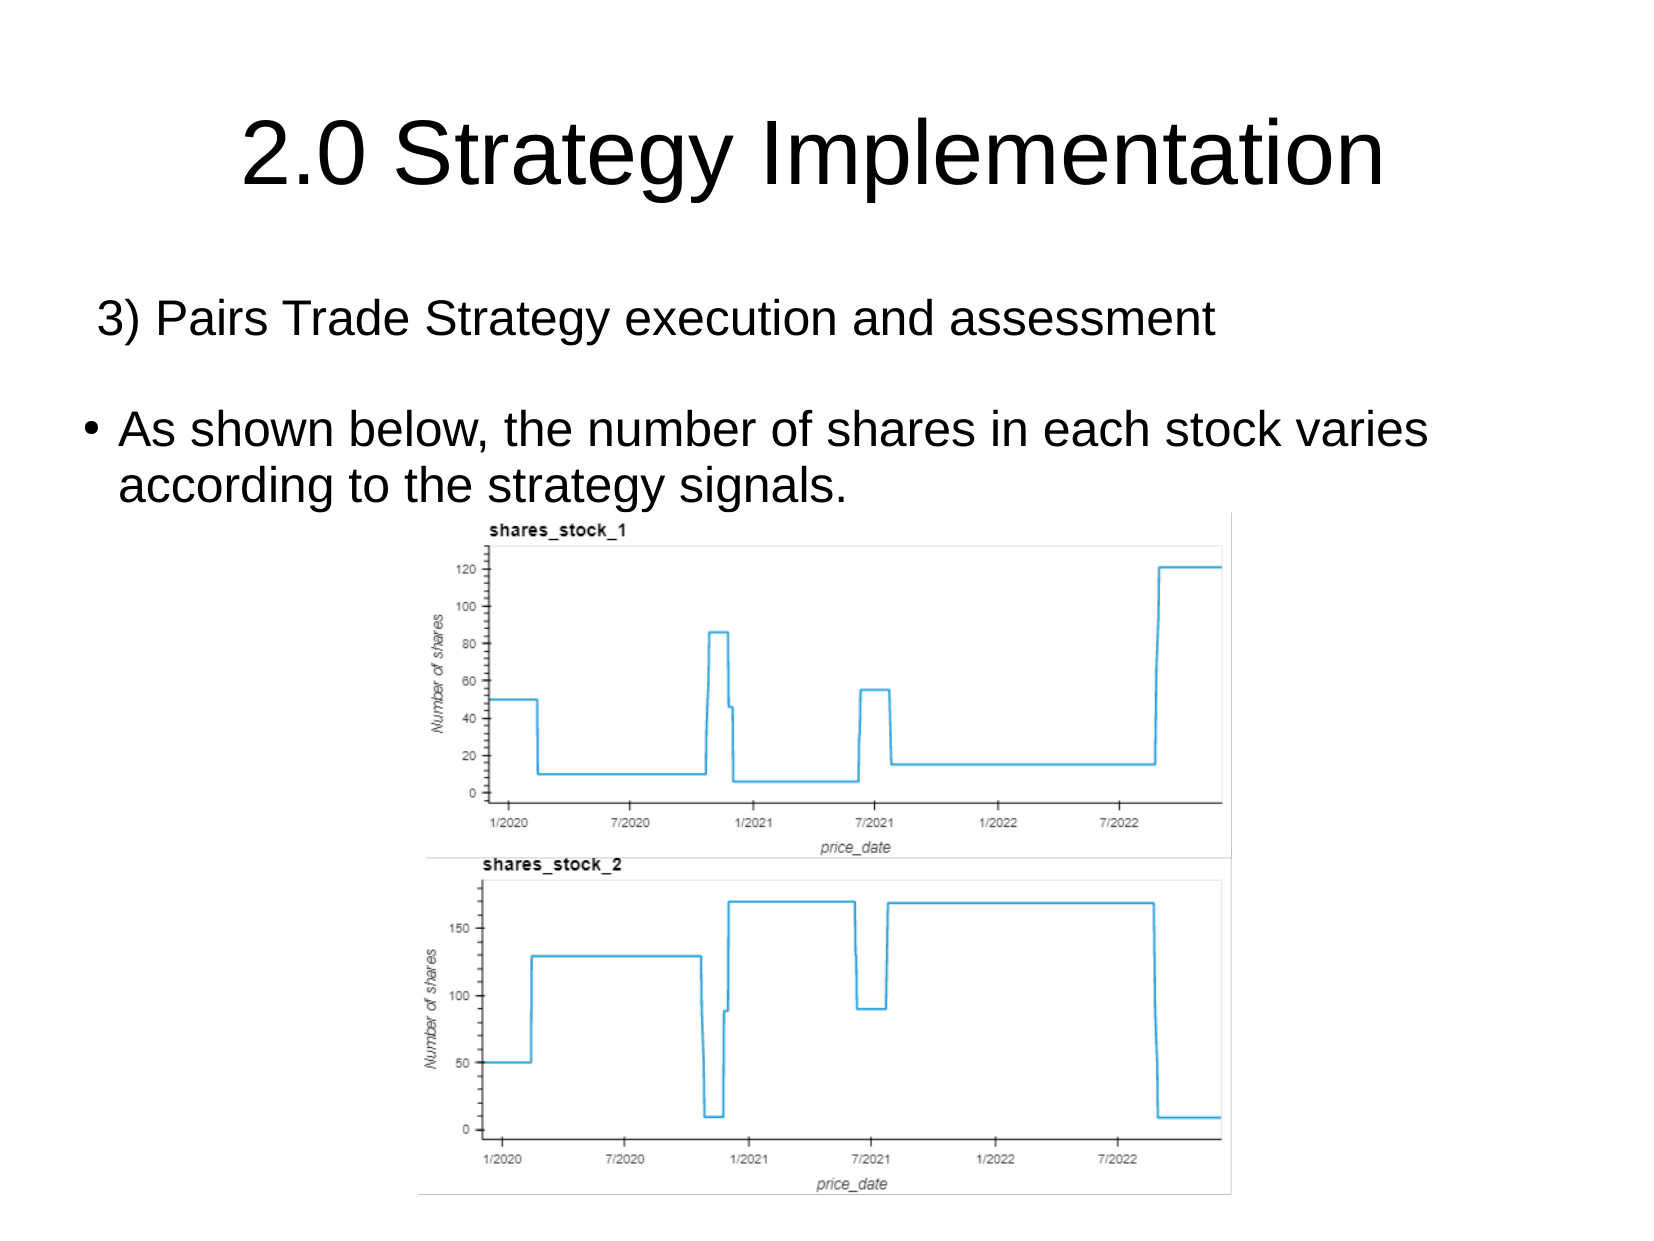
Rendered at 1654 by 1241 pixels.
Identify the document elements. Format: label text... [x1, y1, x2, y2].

picture [418, 512, 1323, 1235]
subtitle 3) Pairs Trade Strategy execution and assessment As shown below, the number of shares in each stock varies according to the strategy signals. [82, 290, 1571, 1109]
title 2.0 Strategy Implementation [82, 49, 1571, 257]
